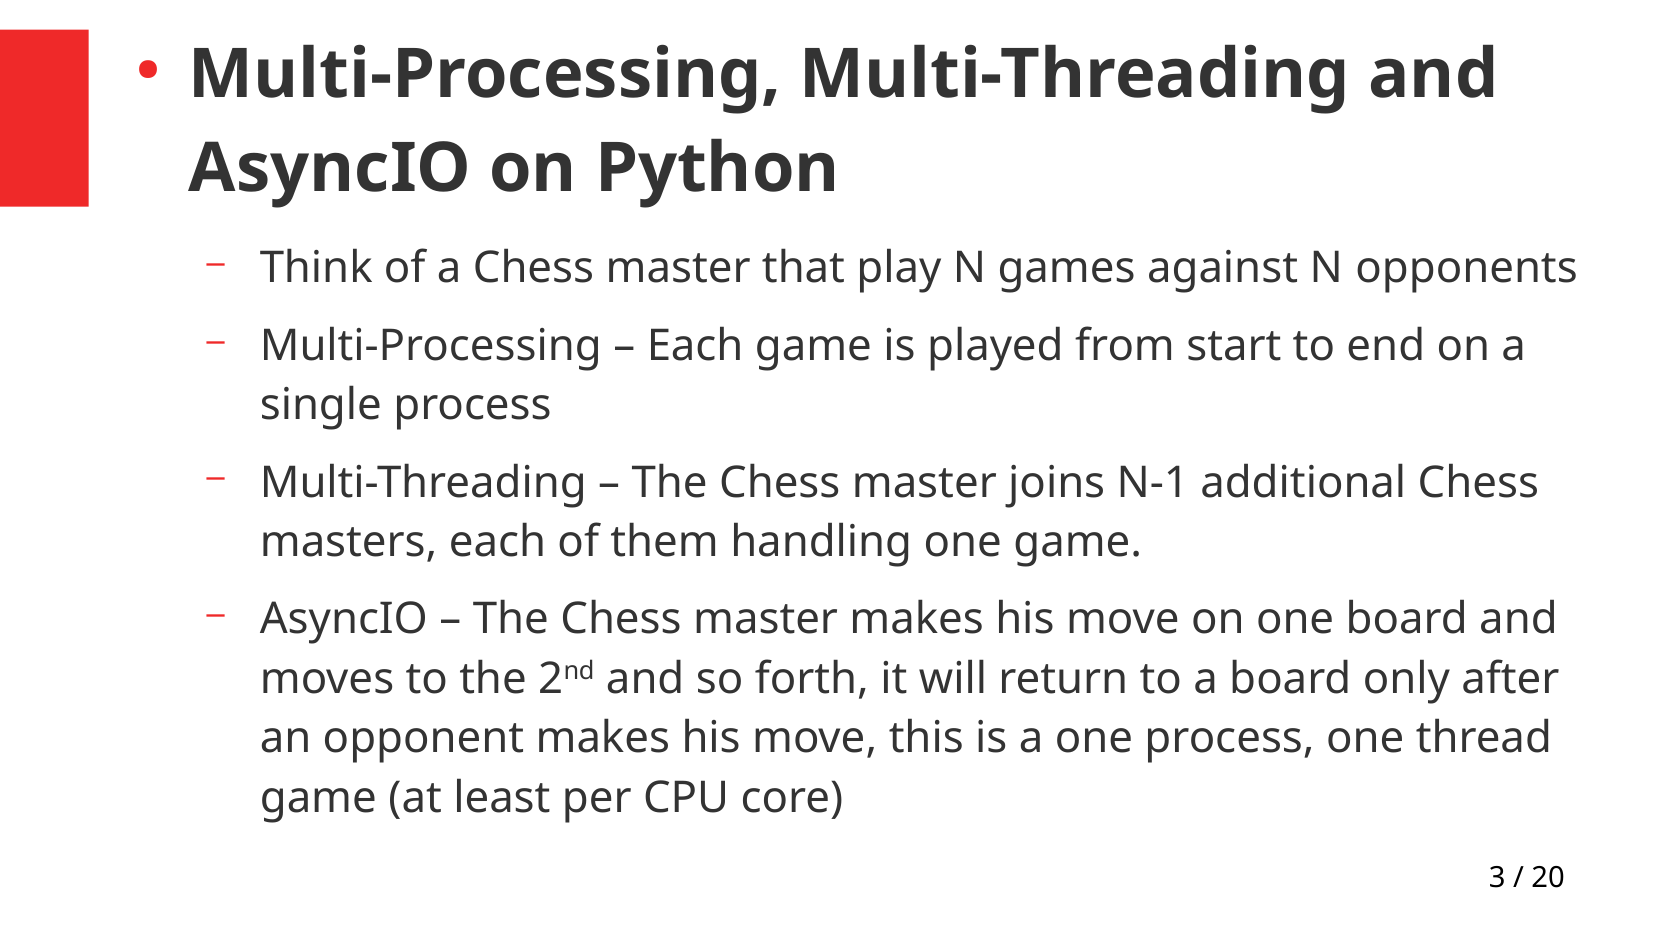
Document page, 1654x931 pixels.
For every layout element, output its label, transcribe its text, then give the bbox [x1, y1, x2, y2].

title Multi-Processing, Multi-Threading and AsyncIO on Python [118, 29, 1595, 207]
list Think of a Chess master that play N games against N opponents Multi-Processing – Each game is played from start to end on a single process Multi-Threading – The Chess master joins N-1 additional Chess masters, each of them handling one game. AsyncIO – The Chess master makes his move on one board and moves to the 2nd and so forth, it will return to a board only after an opponent makes his move, this is a one process, one thread game (at least per CPU core) [118, 236, 1595, 798]
